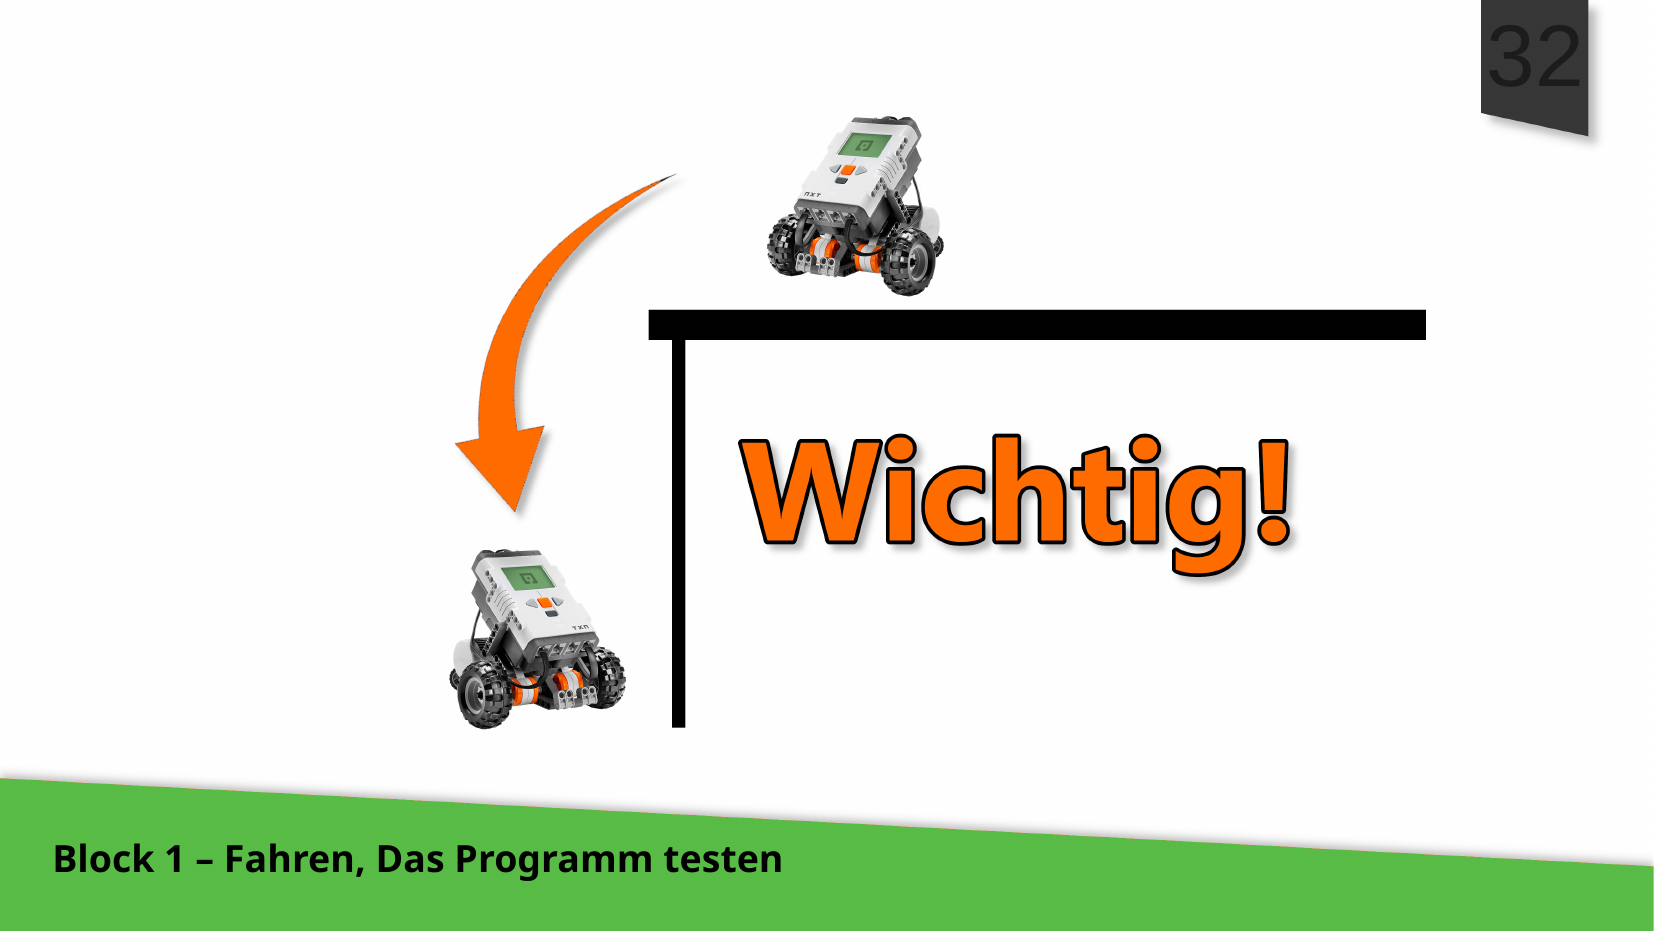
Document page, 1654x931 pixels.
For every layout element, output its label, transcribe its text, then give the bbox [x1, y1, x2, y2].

text_box Block 1 – Fahren, Das Programm testen [37, 825, 863, 901]
text_box <number> [923, 0, 1599, 141]
picture [0, 0, 1654, 931]
